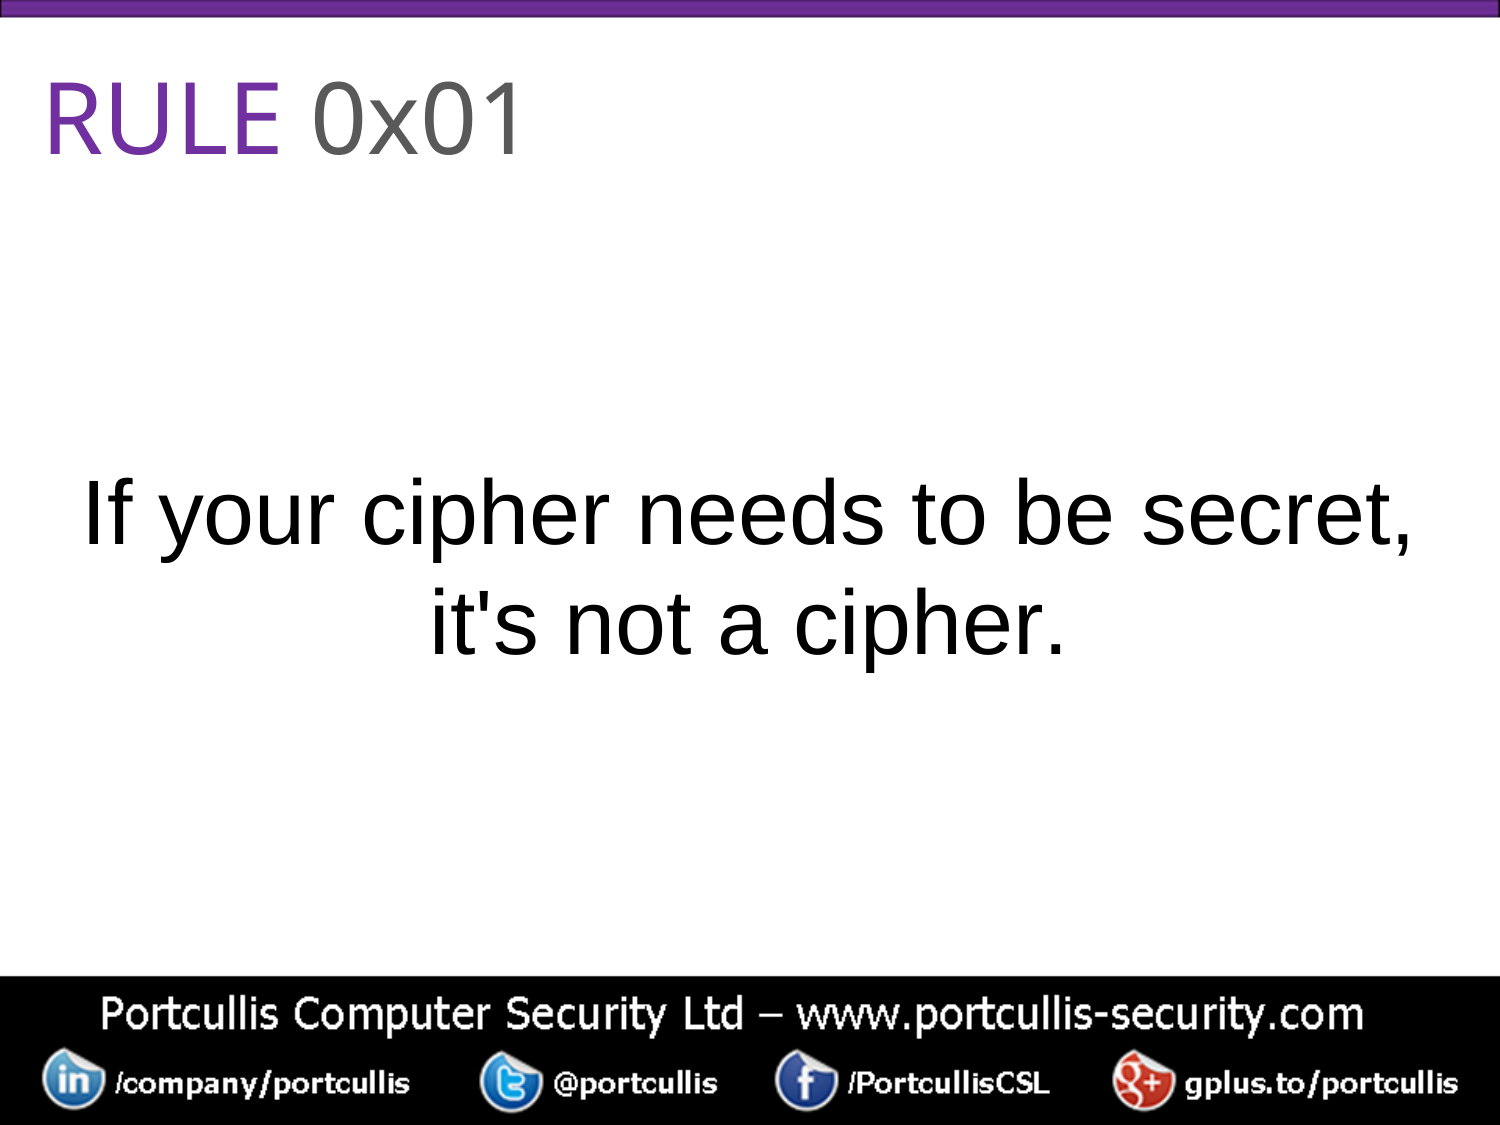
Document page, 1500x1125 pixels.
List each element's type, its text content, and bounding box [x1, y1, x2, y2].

title RULE 0x01 [41, 42, 1434, 202]
picture [0, 680, 1500, 1125]
text_box If your cipher needs to be secret, it's not a cipher. [0, 445, 1500, 680]
picture [0, 0, 1500, 445]
